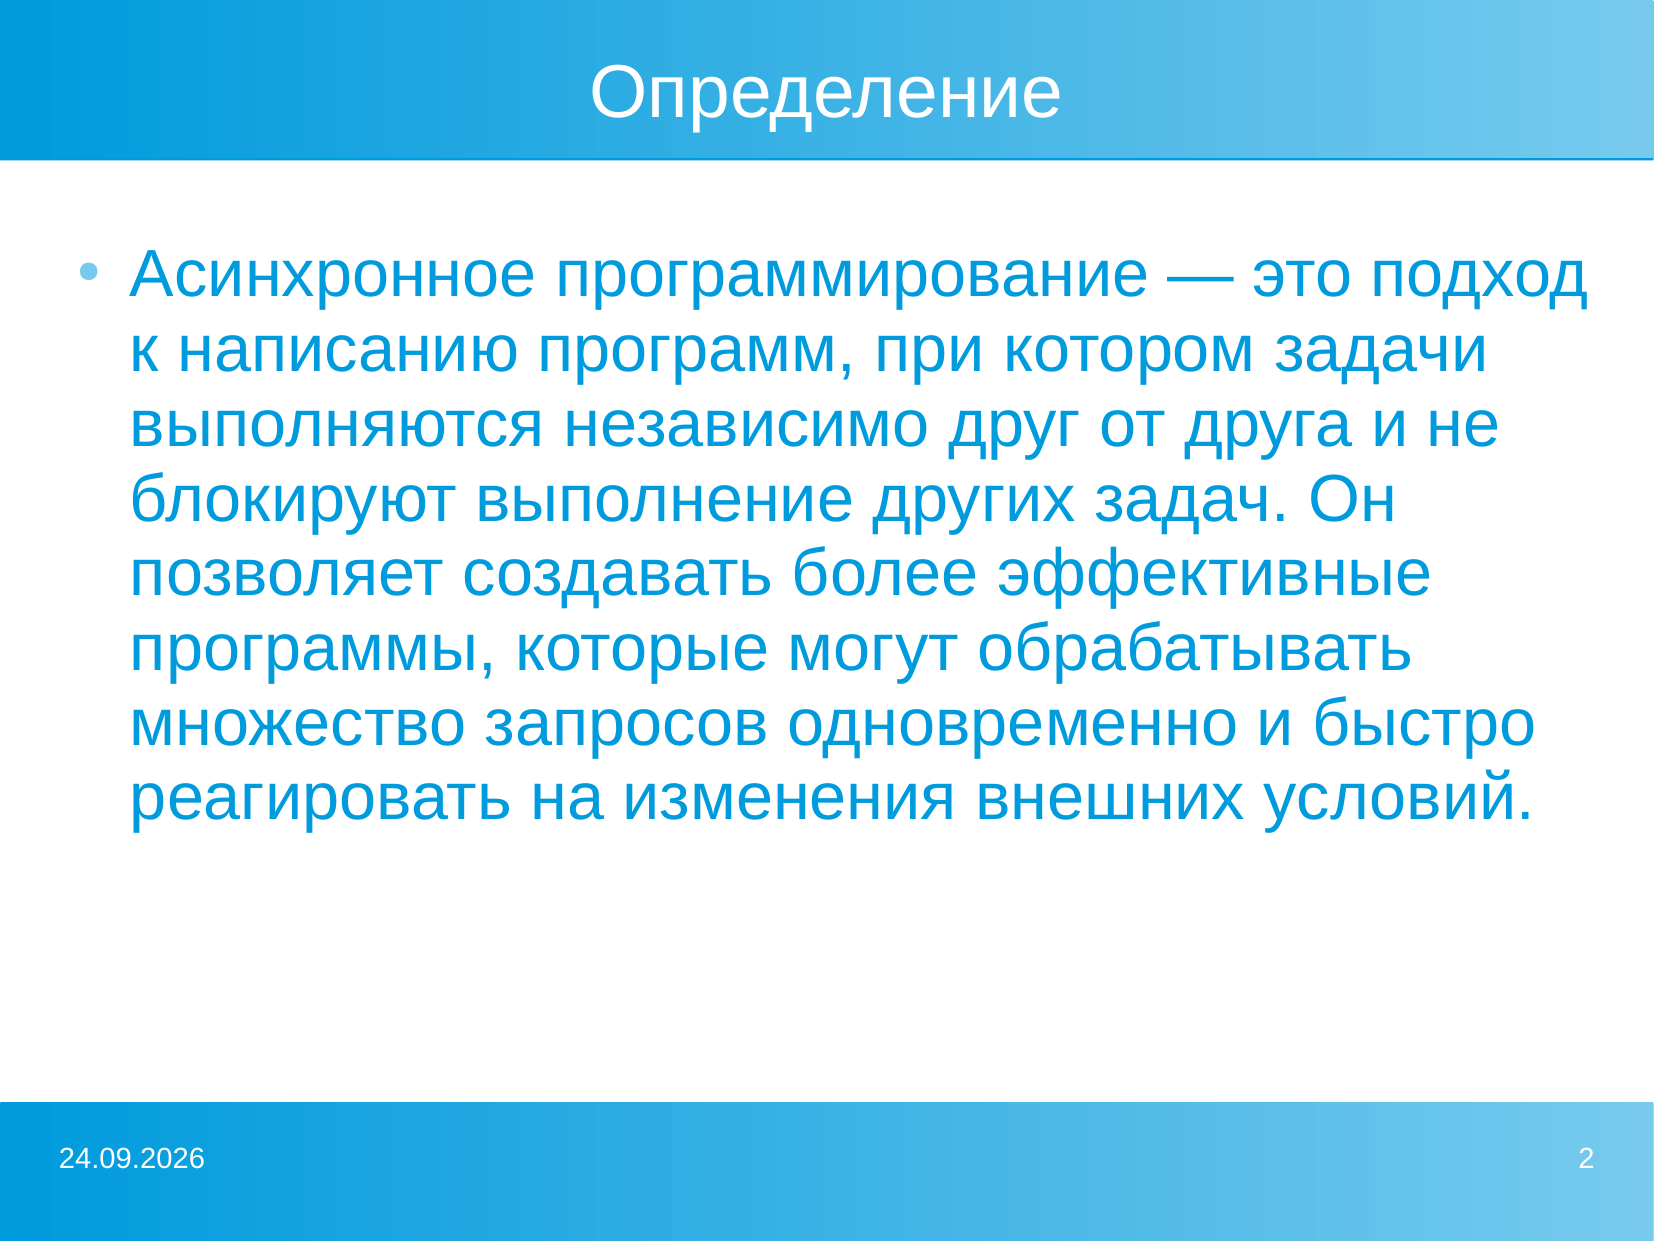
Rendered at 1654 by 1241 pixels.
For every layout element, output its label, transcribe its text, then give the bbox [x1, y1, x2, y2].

title Определение [59, 35, 1595, 148]
list Асинхронное программирование — это подход к написанию программ, при котором задачи выполняются независимо друг от друга и не блокируют выполнение других задач. Он позволяет создавать более эффективные программы, которые могут обрабатывать множество запросов одновременно и быстро реагировать на изменения внешних условий. [59, 236, 1595, 1024]
